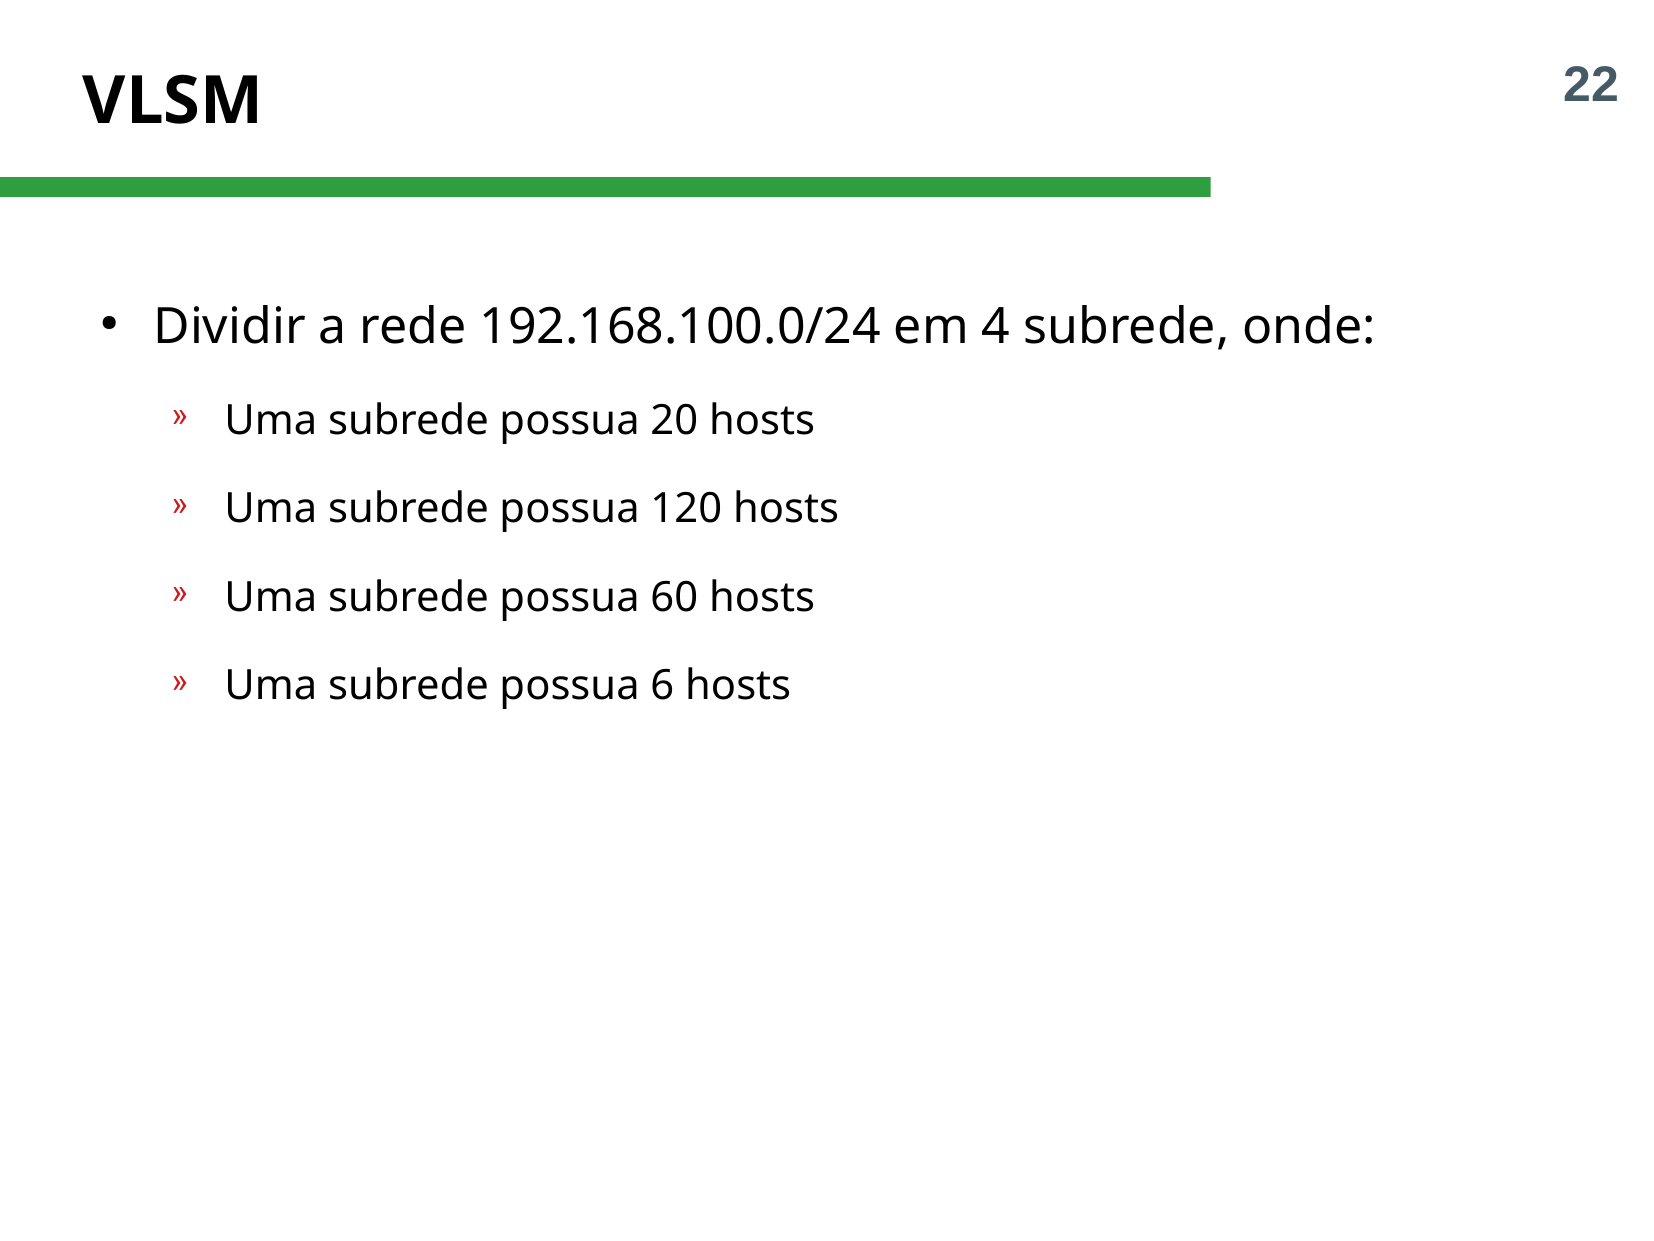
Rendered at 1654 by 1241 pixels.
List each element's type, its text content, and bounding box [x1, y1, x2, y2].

title VLSM [82, 0, 1152, 202]
list Dividir a rede 192.168.100.0/24 em 4 subrede, onde: Uma subrede possua 20 hosts Uma subrede possua 120 hosts Uma subrede possua 60 hosts Uma subrede possua 6 hosts [82, 290, 1571, 1211]
